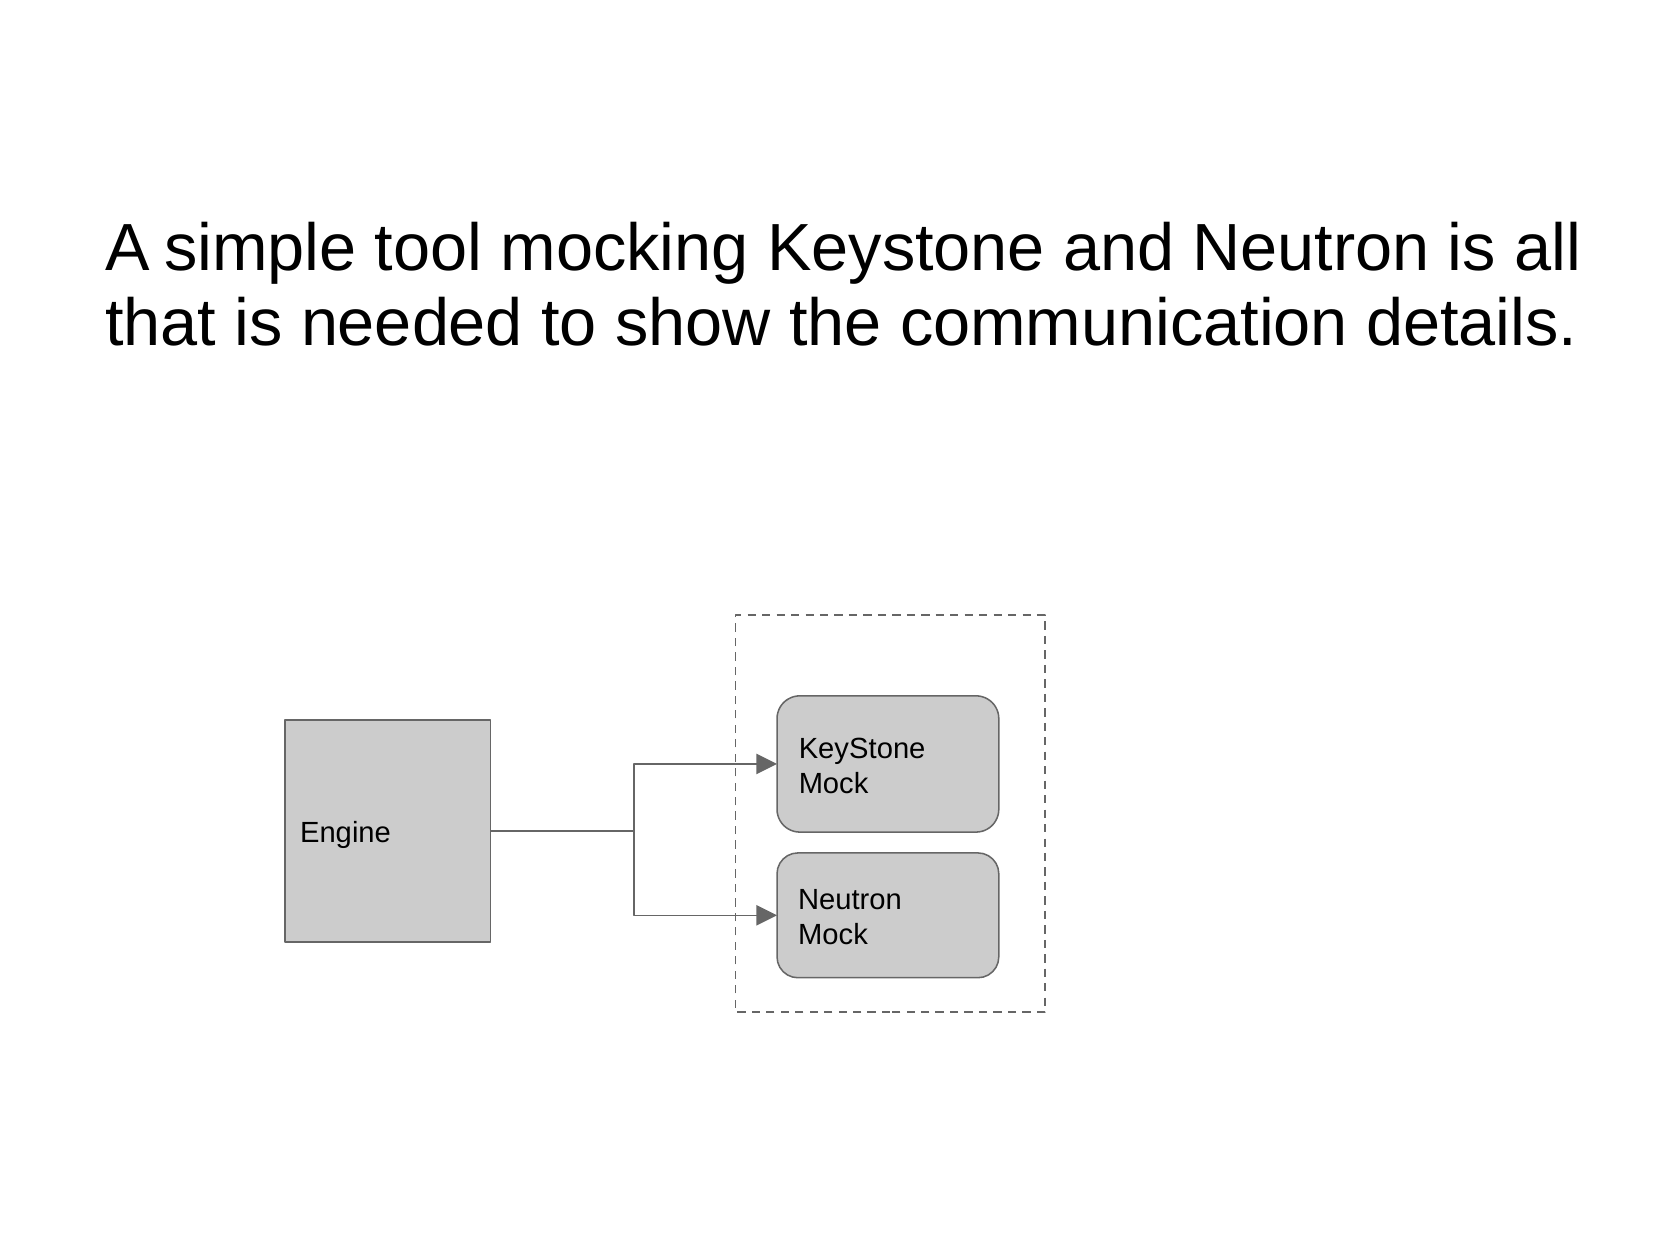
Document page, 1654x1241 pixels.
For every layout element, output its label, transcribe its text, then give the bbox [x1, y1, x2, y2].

list A simple tool mocking Keystone and Neutron is all that is needed to show the communication details. [105, 210, 1594, 466]
text_box KeyStone Mock [777, 695, 999, 833]
text_box Neutron Mock [777, 852, 999, 978]
text_box Engine [284, 720, 491, 942]
